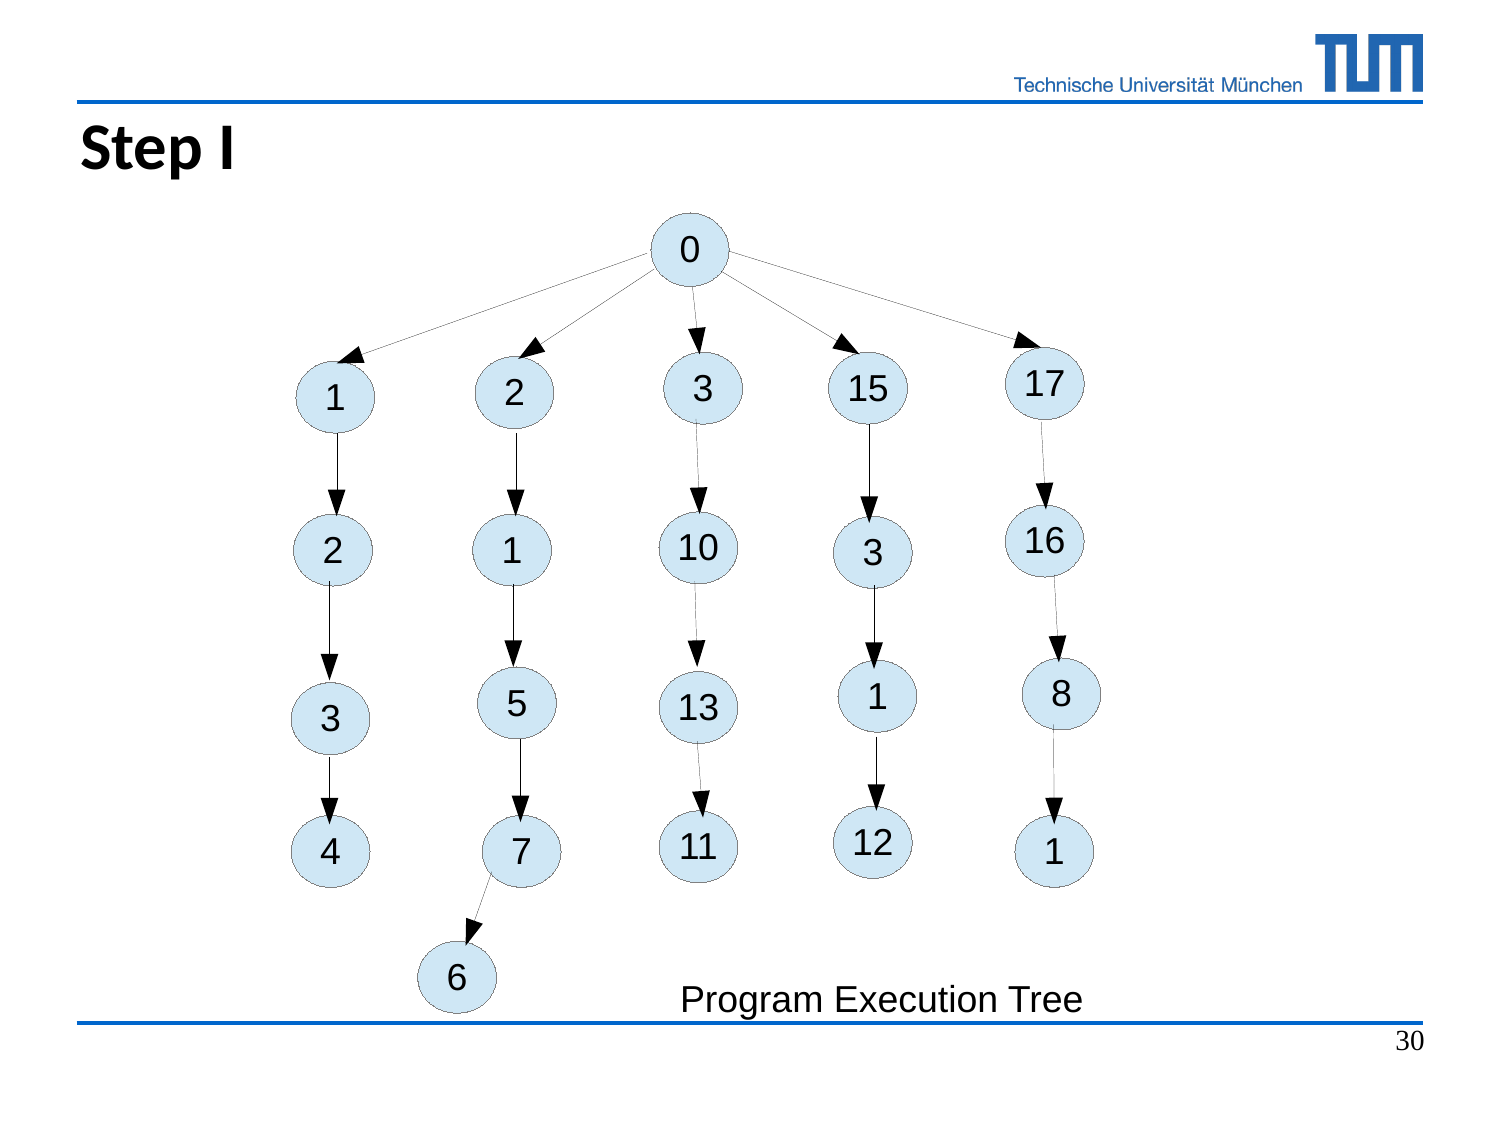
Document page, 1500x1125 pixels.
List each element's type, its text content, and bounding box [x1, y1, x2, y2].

text_box 7 [482, 815, 562, 888]
text_box 3 [663, 352, 743, 425]
text_box 13 [659, 671, 738, 744]
text_box 15 [828, 352, 908, 425]
text_box 2 [475, 356, 554, 429]
text_box 11 [659, 810, 738, 883]
text_box 1 [472, 514, 552, 587]
text_box 8 [1022, 657, 1101, 730]
text_box 3 [291, 682, 370, 755]
text_box 6 [417, 941, 497, 1014]
text_box 5 [477, 666, 557, 739]
text_box 1 [837, 660, 917, 733]
text_box 10 [658, 511, 738, 584]
text_box Program Execution Tree [665, 970, 1099, 1028]
text_box 12 [833, 806, 913, 879]
text_box 1 [1014, 815, 1094, 888]
text_box 2 [293, 514, 373, 587]
text_box 16 [1005, 505, 1085, 578]
text_box 17 [1005, 347, 1085, 420]
picture [1014, 34, 1423, 92]
text_box 4 [291, 815, 371, 888]
text_box 0 [650, 212, 730, 287]
text_box 1 [295, 361, 375, 434]
text_box 3 [833, 516, 913, 589]
title Step I [80, 114, 1419, 192]
